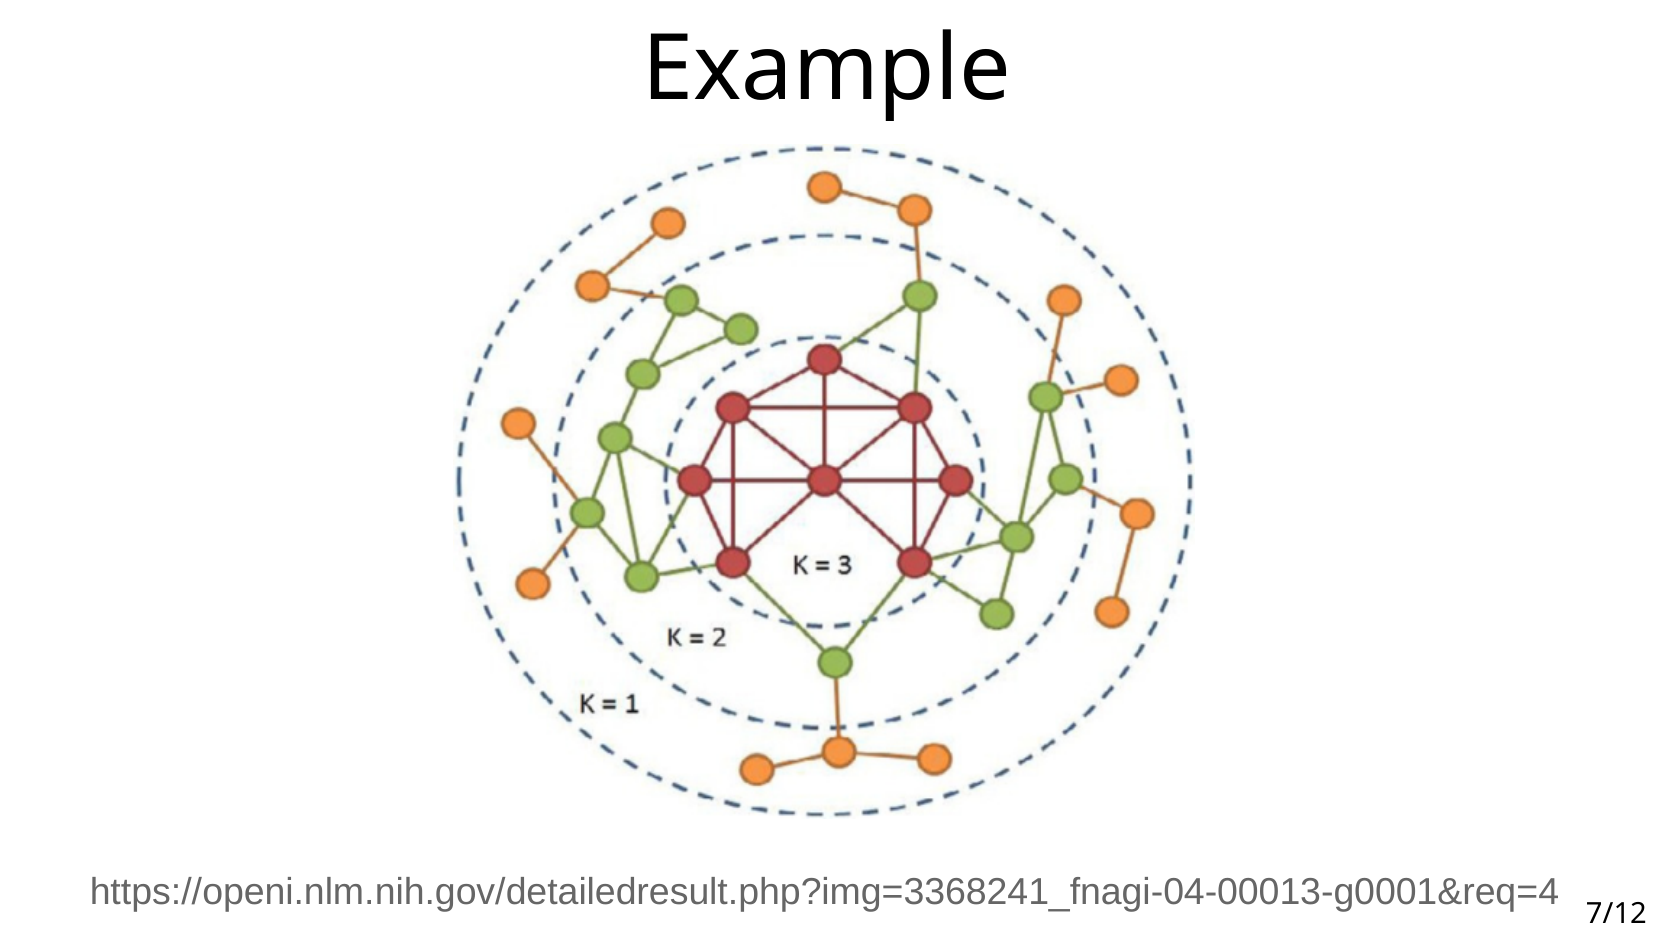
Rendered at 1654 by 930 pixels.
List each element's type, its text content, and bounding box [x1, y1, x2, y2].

text_box https://openi.nlm.nih.gov/detailedresult.php?img=3368241_fnagi-04-00013-g0001&req=4 [75, 862, 1575, 920]
title Example [82, 8, 1571, 120]
picture [453, 144, 1195, 819]
